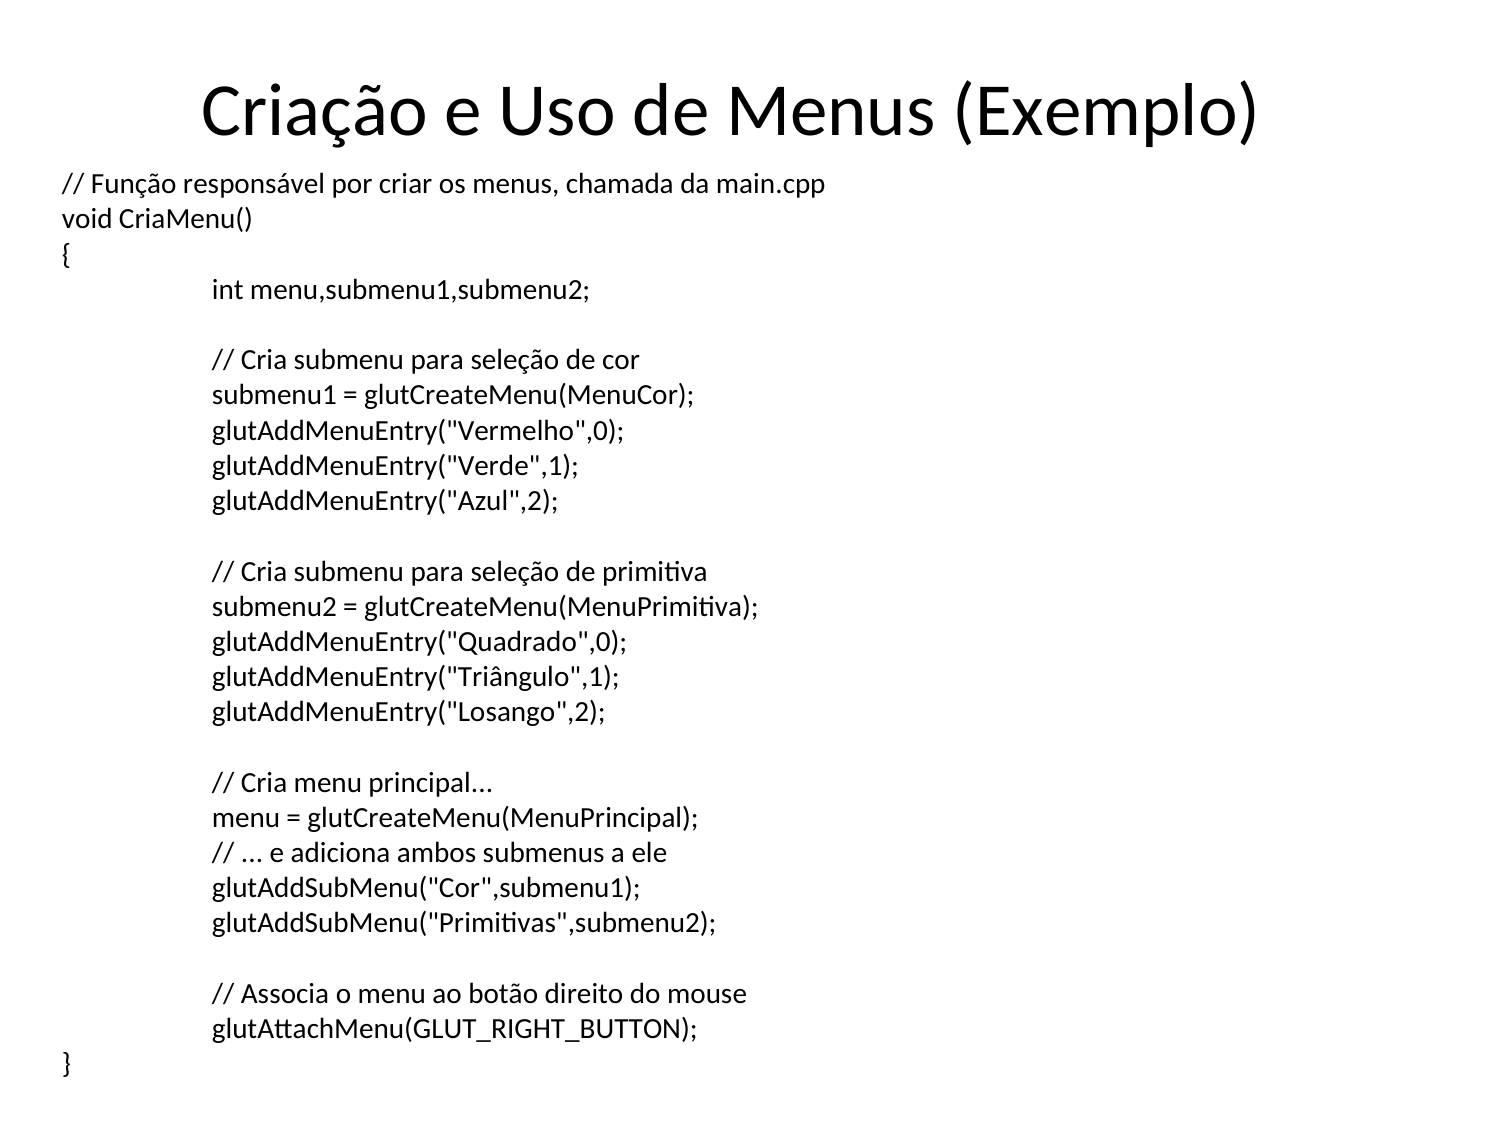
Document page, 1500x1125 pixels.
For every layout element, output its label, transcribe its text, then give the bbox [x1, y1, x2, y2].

title Criação e Uso de Menus (Exemplo) [93, 7, 1369, 163]
text_box // Função responsável por criar os menus, chamada da main.cpp void CriaMenu() { int menu,submenu1,submenu2; // Cria submenu para seleção de cor submenu1 = glutCreateMenu(MenuCor); glutAddMenuEntry("Vermelho",0); glutAddMenuEntry("Verde",1); glutAddMenuEntry("Azul",2); // Cria submenu para seleção de primitiva submenu2 = glutCreateMenu(MenuPrimitiva); glutAddMenuEntry("Quadrado",0); glutAddMenuEntry("Triângulo",1); glutAddMenuEntry("Losango",2); // Cria menu principal... menu = glutCreateMenu(MenuPrincipal); // ... e adiciona ambos submenus a ele glutAddSubMenu("Cor",submenu1); glutAddSubMenu("Primitivas",submenu2); // Associa o menu ao botão direito do mouse glutAttachMenu(GLUT_RIGHT_BUTTON); } [46, 163, 1465, 1123]
